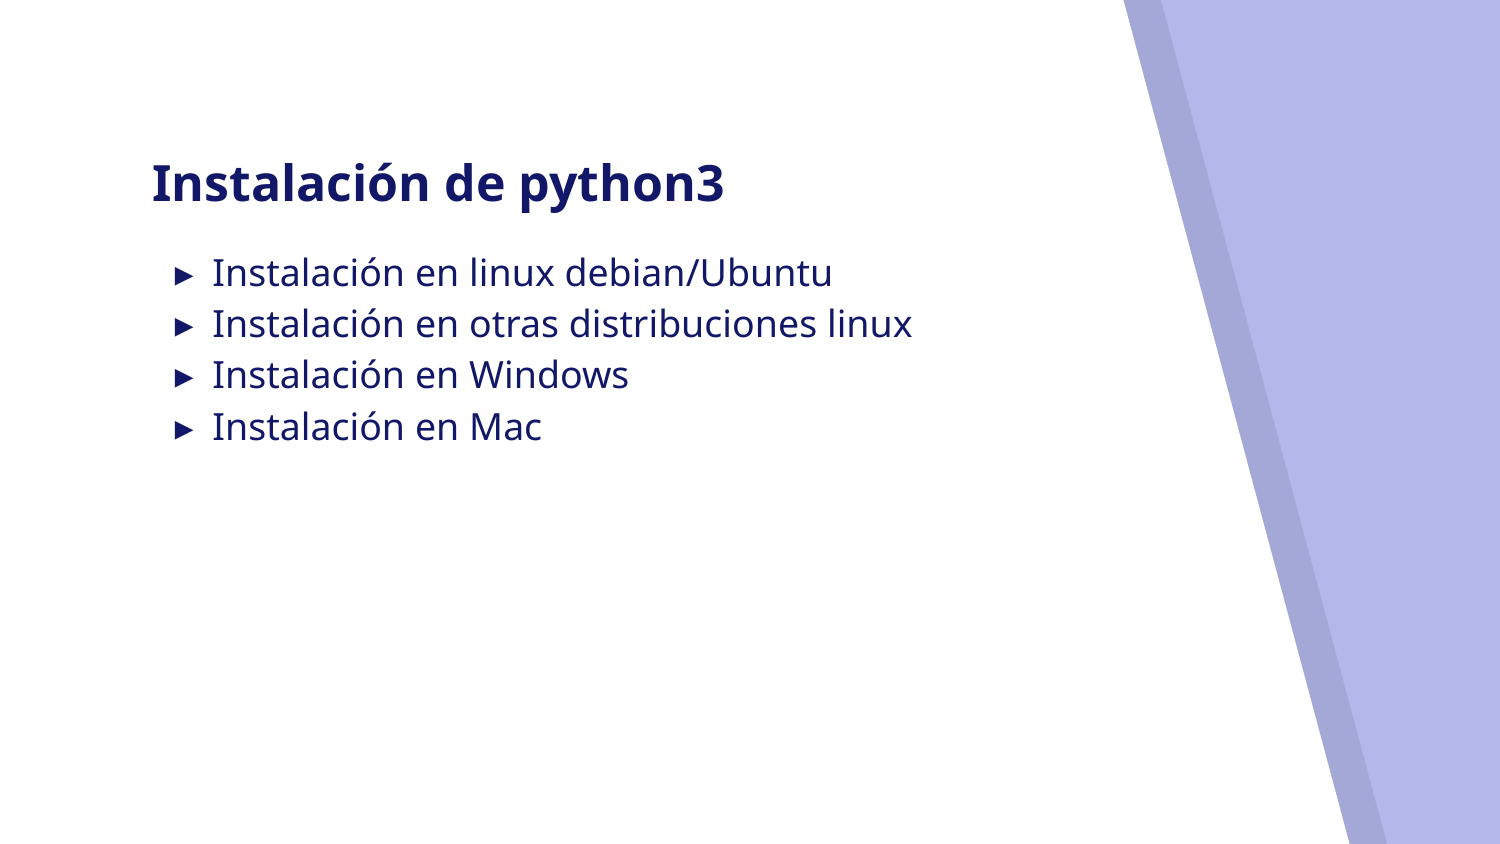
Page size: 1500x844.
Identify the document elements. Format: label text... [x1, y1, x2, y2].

title Instalación de python3 [137, 146, 1011, 227]
list Instalación en linux debian/Ubuntu Instalación en otras distribuciones linux Instalación en Windows Instalación en Mac [137, 246, 1011, 587]
